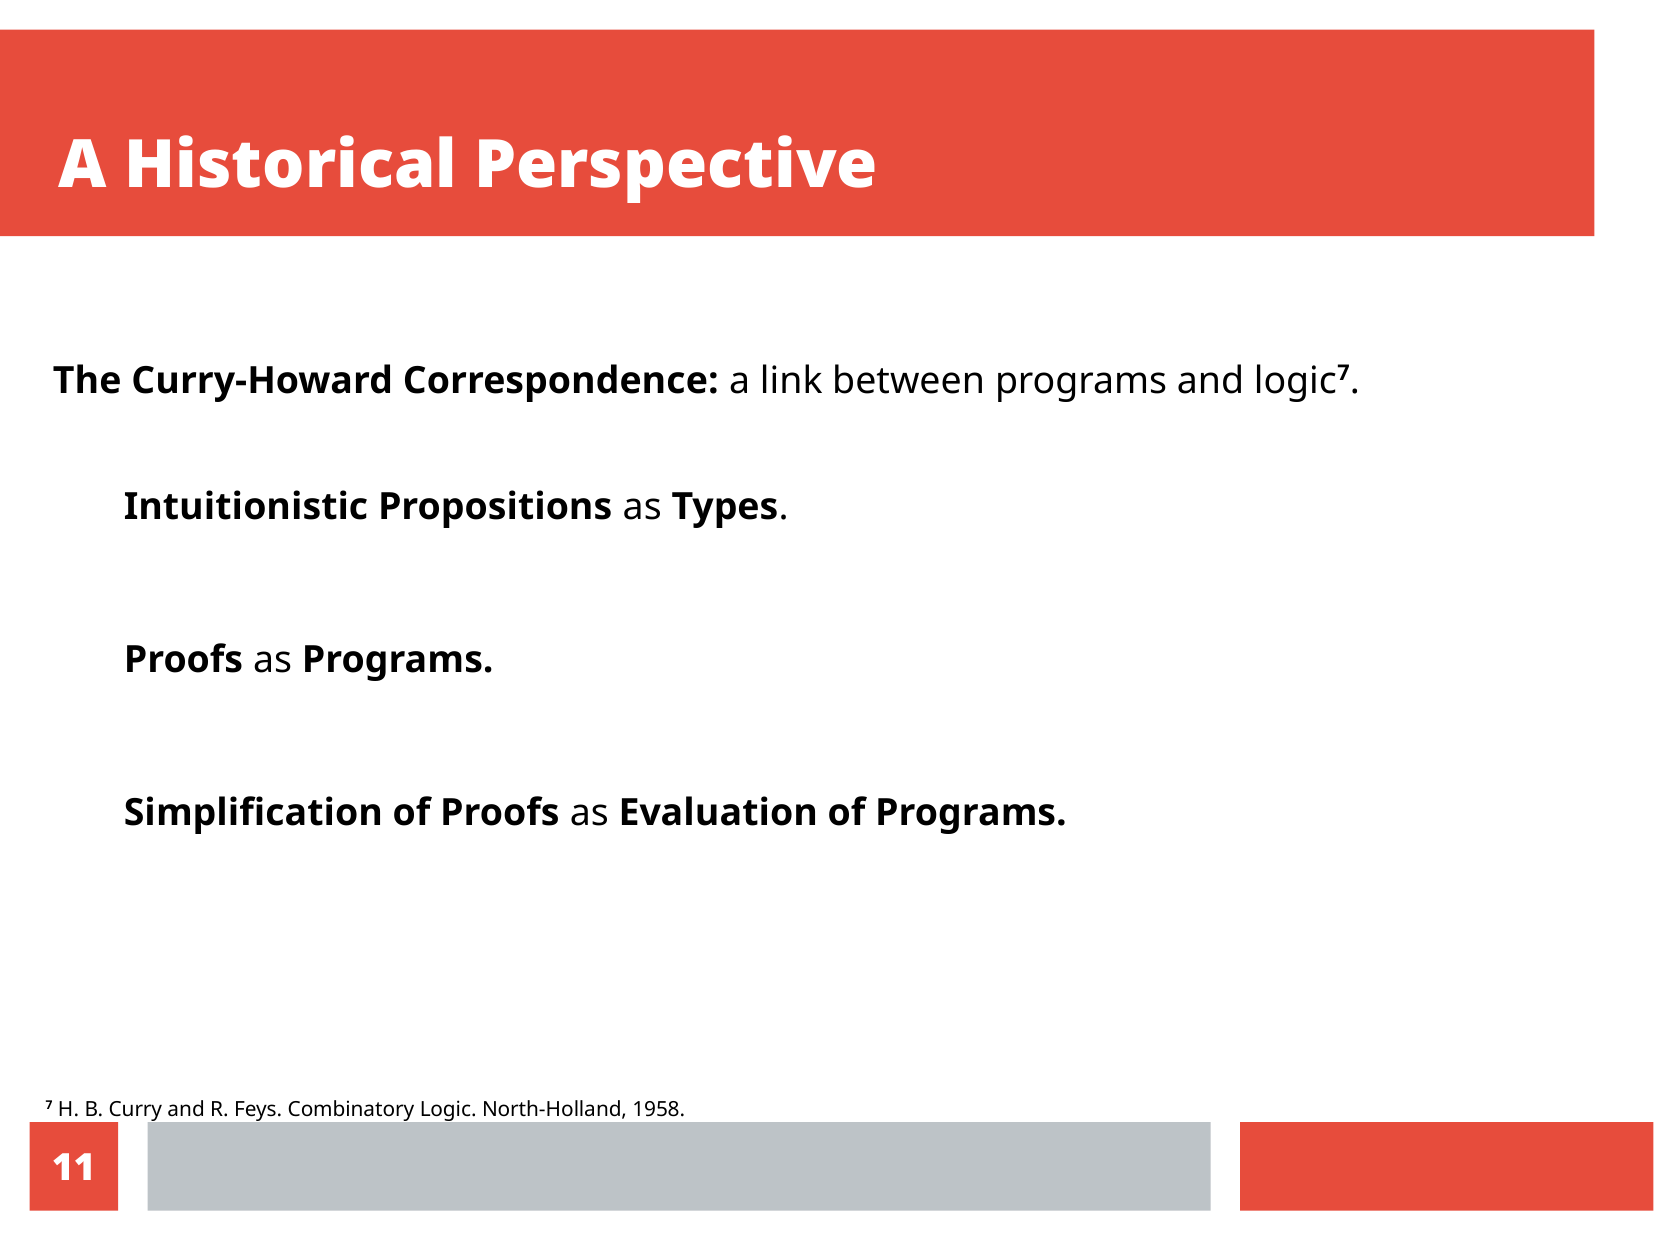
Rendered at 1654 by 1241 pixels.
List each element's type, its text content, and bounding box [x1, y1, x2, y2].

text_box Intuitionistic Propositions as Types. Proofs as Programs. Simplification of Proofs as Evaluation of Programs. [109, 472, 1209, 792]
text_box 7 H. B. Curry and R. Feys. Combinatory Logic. North-Holland, 1958. [30, 1087, 752, 1127]
title A Historical Perspective [59, 59, 1595, 207]
text_box The Curry-Howard Correspondence: a link between programs and logic7. [38, 294, 1515, 397]
